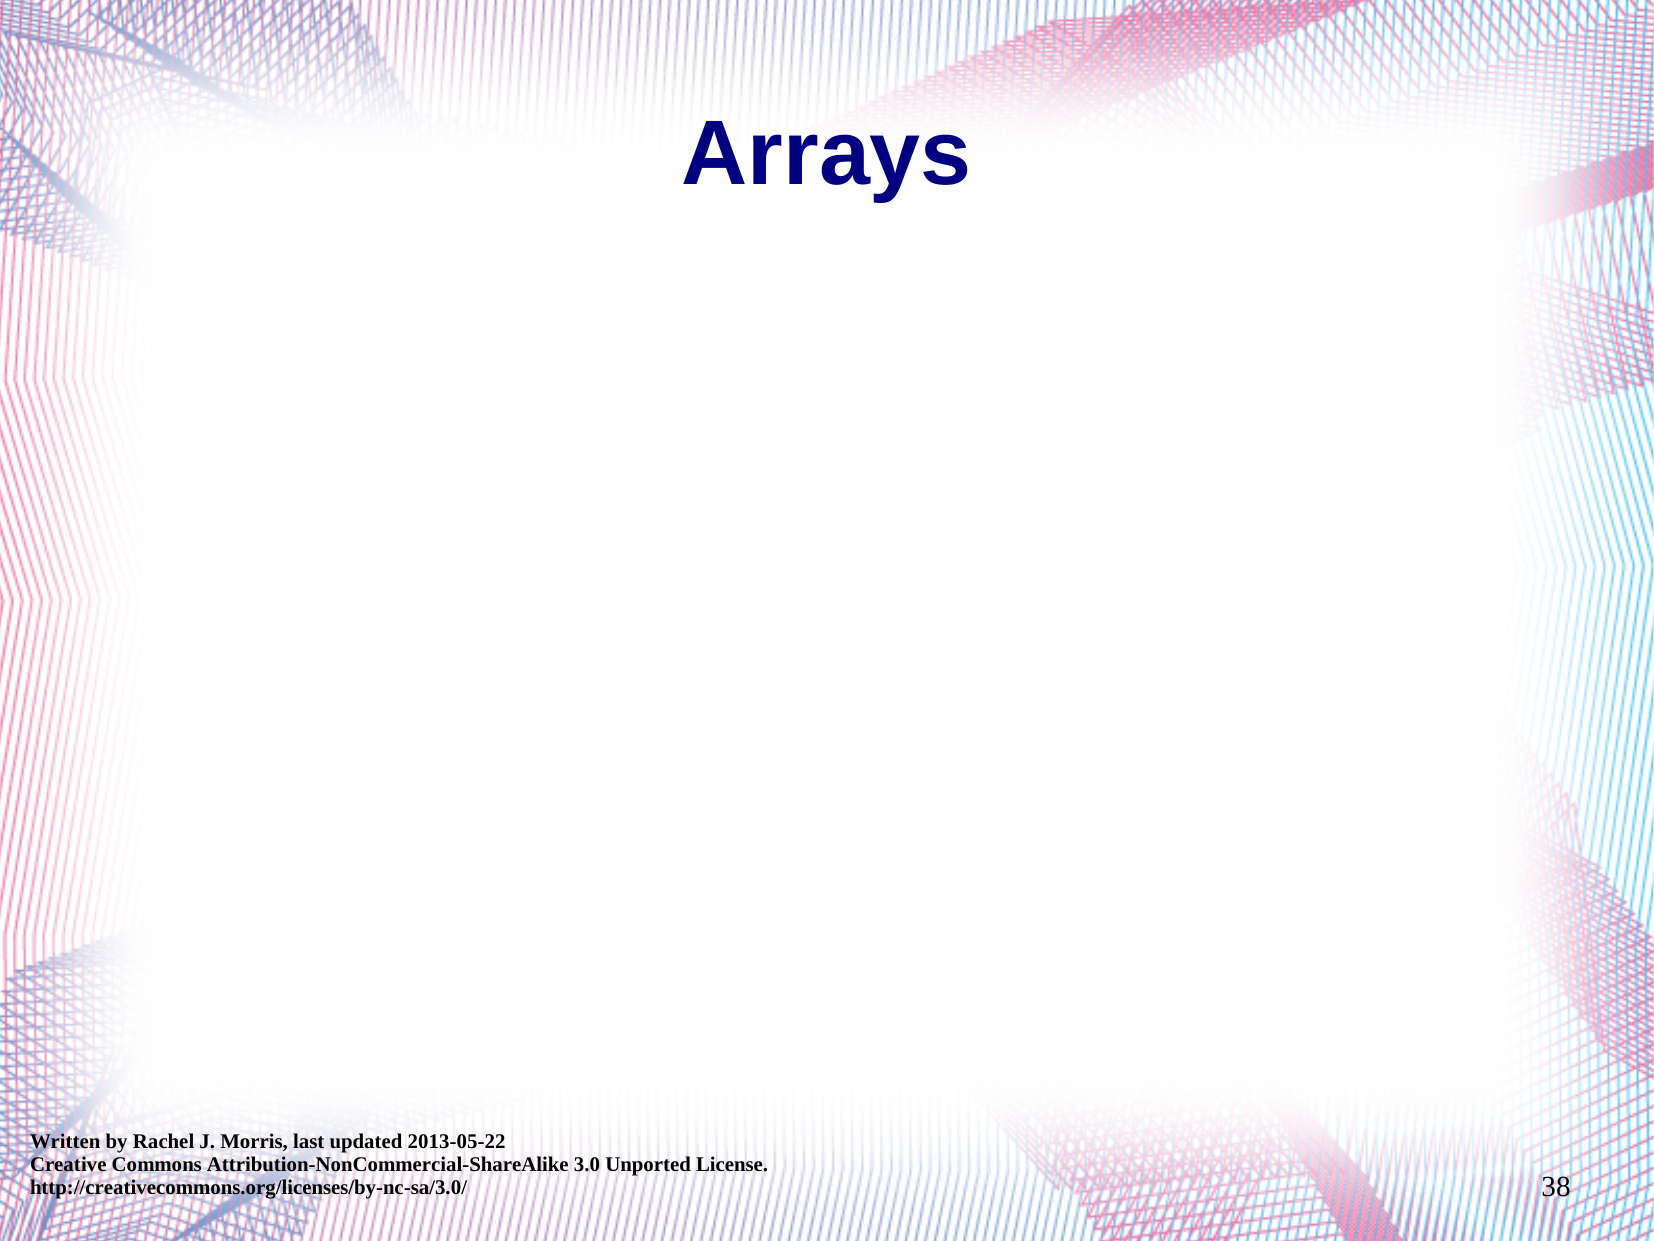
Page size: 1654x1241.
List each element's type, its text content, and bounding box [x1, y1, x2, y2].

picture [0, 0, 1654, 1241]
title Arrays [82, 49, 1571, 257]
